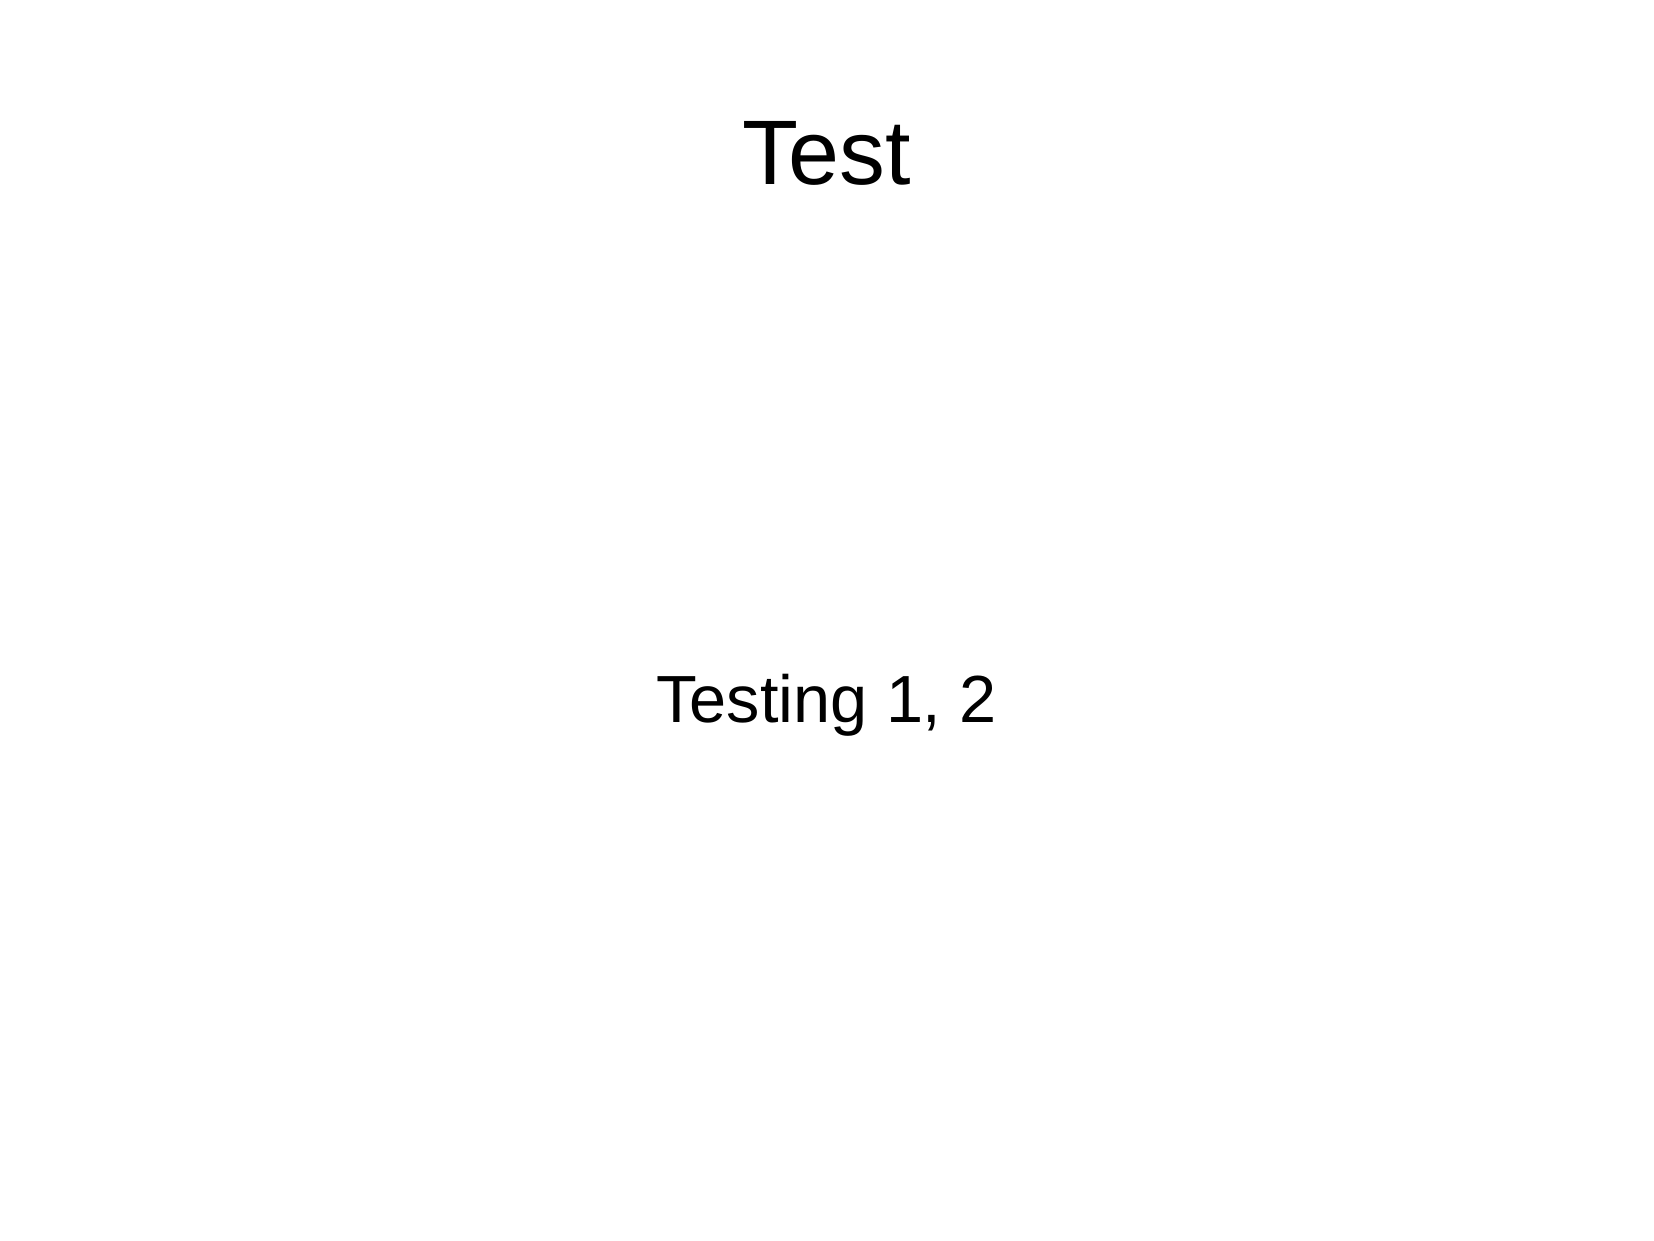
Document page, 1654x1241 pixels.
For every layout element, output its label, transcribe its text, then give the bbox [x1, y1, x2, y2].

title Test [82, 49, 1571, 257]
subtitle Testing 1, 2 [82, 290, 1571, 1109]
